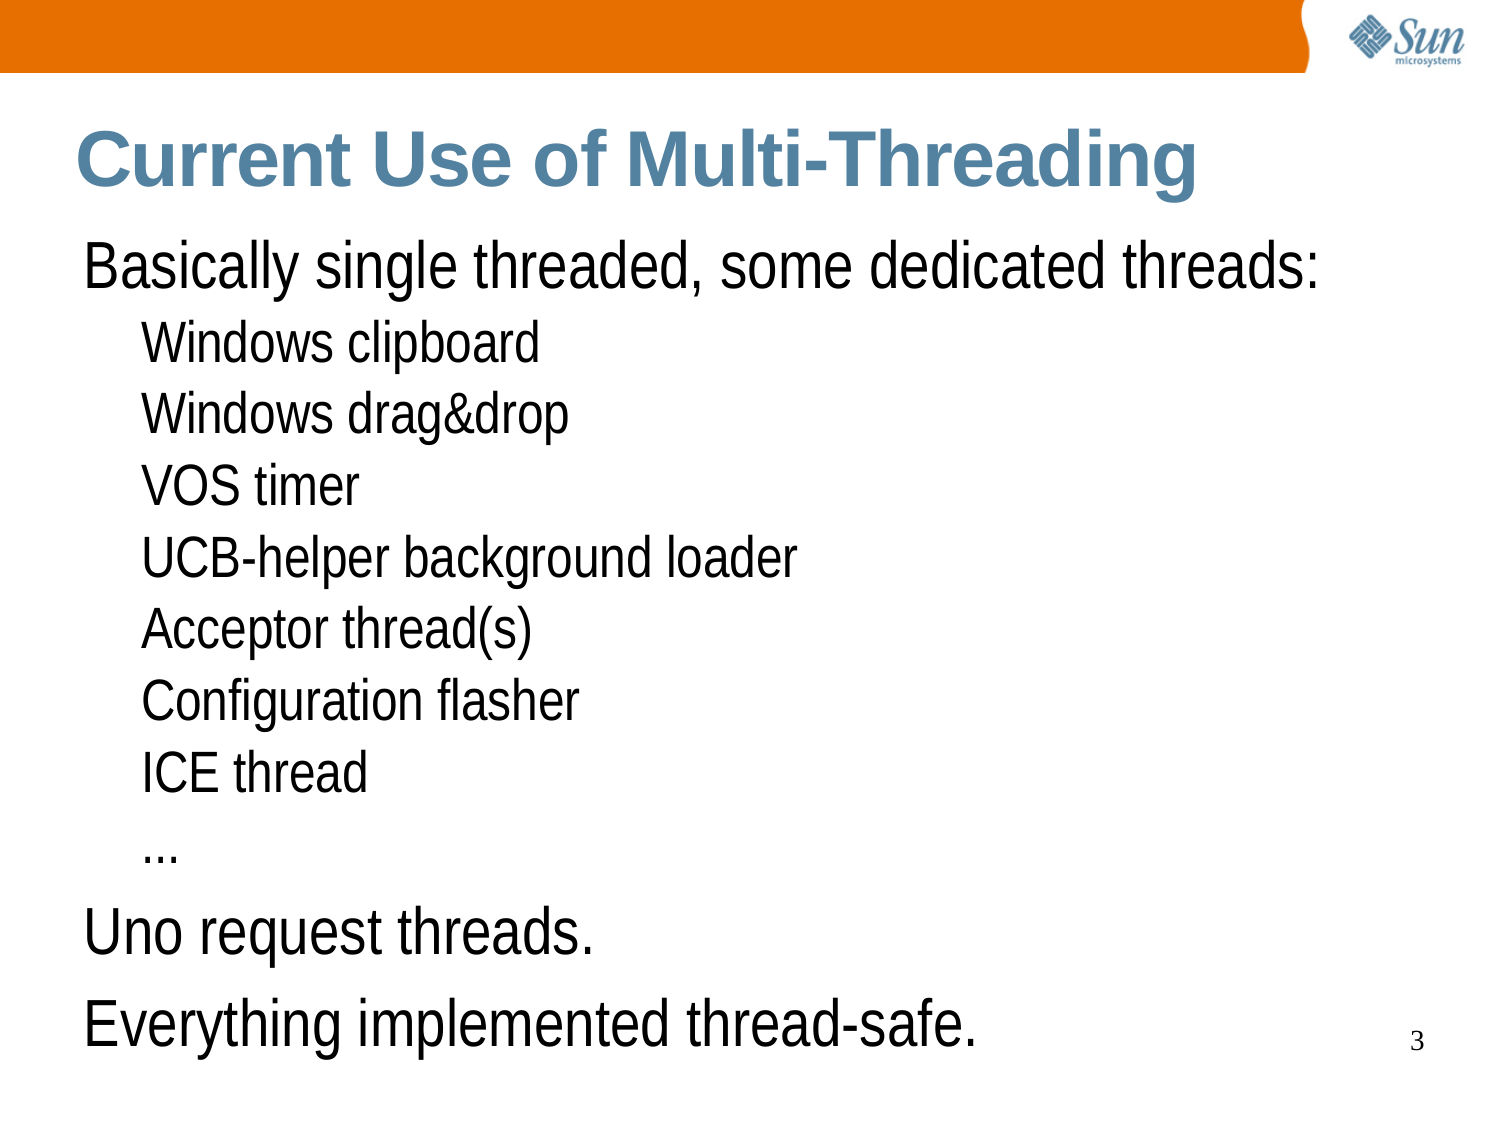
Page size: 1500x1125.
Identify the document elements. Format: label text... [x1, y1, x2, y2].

picture [0, 0, 1500, 73]
title Current Use of Multi-Threading [75, 123, 1437, 227]
list Basically single threaded, some dedicated threads: Windows clipboard Windows drag&drop VOS timer UCB-helper background loader Acceptor thread(s) Configuration flasher ICE thread ... Uno request threads. Everything implemented thread-safe. [64, 236, 1401, 1064]
